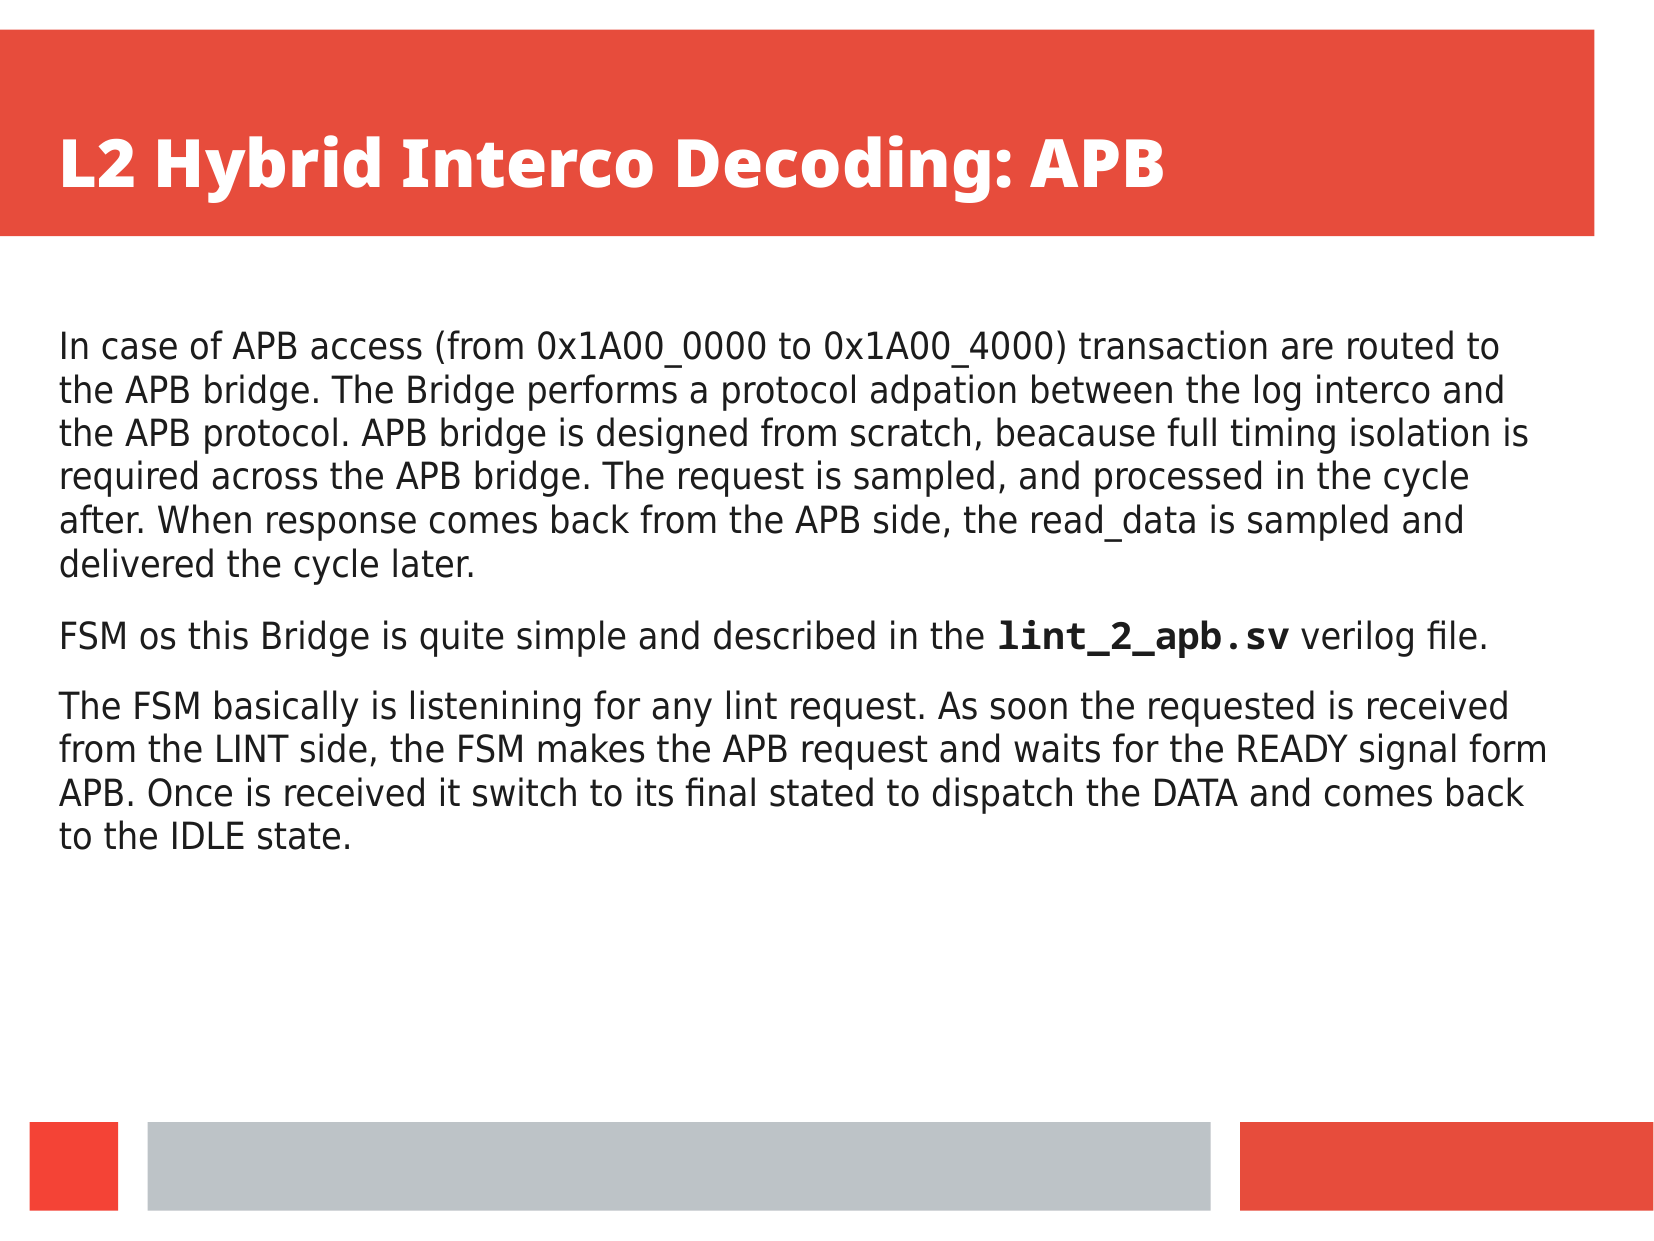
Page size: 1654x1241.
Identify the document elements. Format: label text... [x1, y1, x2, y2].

list In case of APB access (from 0x1A00_0000 to 0x1A00_4000) transaction are routed to the APB bridge. The Bridge performs a protocol adpation between the log interco and the APB protocol. APB bridge is designed from scratch, beacause full timing isolation is required across the APB bridge. The request is sampled, and processed in the cycle after. When response comes back from the APB side, the read_data is sampled and delivered the cycle later. FSM os this Bridge is quite simple and described in the lint_2_apb.sv verilog file. The FSM basically is listenining for any lint request. As soon the requested is received from the LINT side, the FSM makes the APB request and waits for the READY signal form APB. Once is received it switch to its final stated to dispatch the DATA and comes back to the IDLE state. [59, 324, 1565, 1093]
title L2 Hybrid Interco Decoding: APB [59, 59, 1595, 207]
